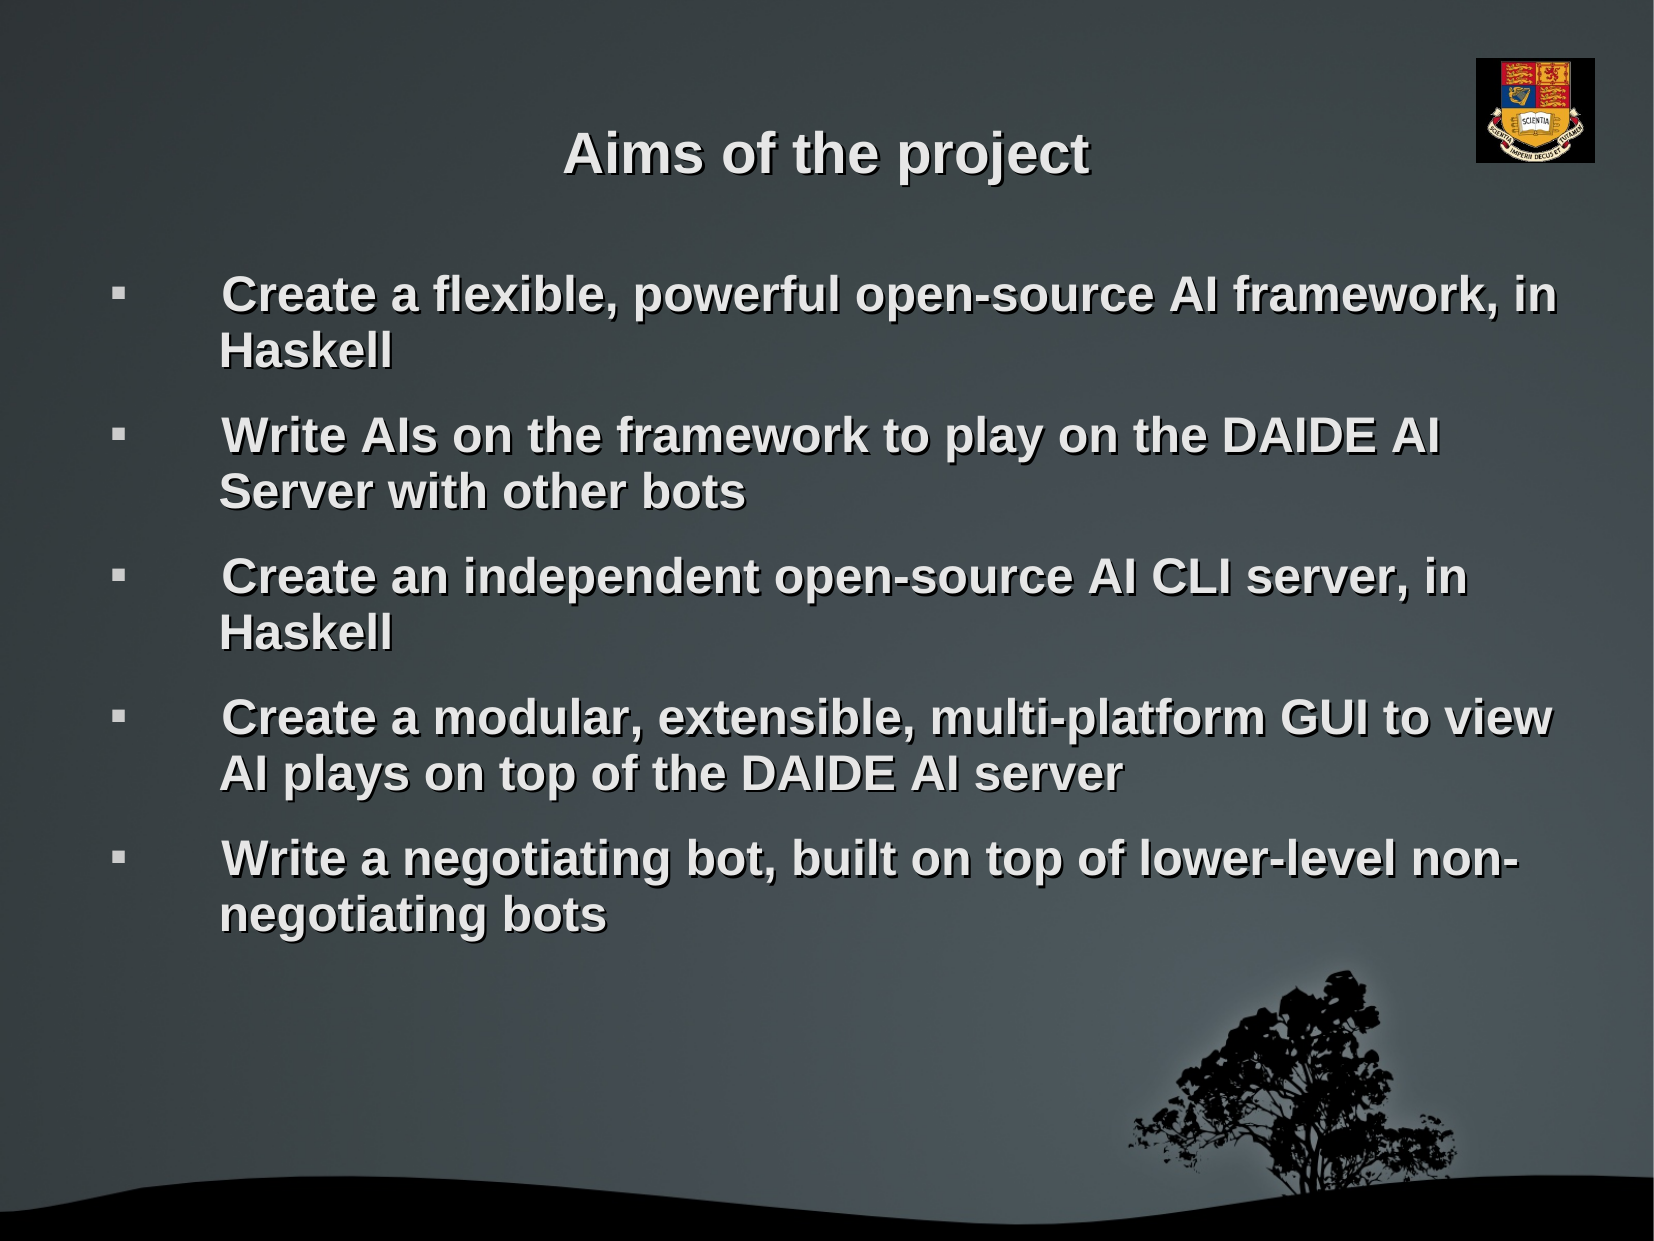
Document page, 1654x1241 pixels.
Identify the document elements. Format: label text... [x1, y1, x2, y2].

list Create a flexible, powerful open-source AI framework, in Haskell Write AIs on the framework to play on the DAIDE AI Server with other bots Create an independent open-source AI CLI server, in Haskell Create a modular, extensible, multi-platform GUI to view AI plays on top of the DAIDE AI server Write a negotiating bot, built on top of lower-level non-negotiating bots [76, 266, 1565, 1086]
title Aims of the project [82, 49, 1571, 257]
picture [0, 0, 1654, 1241]
